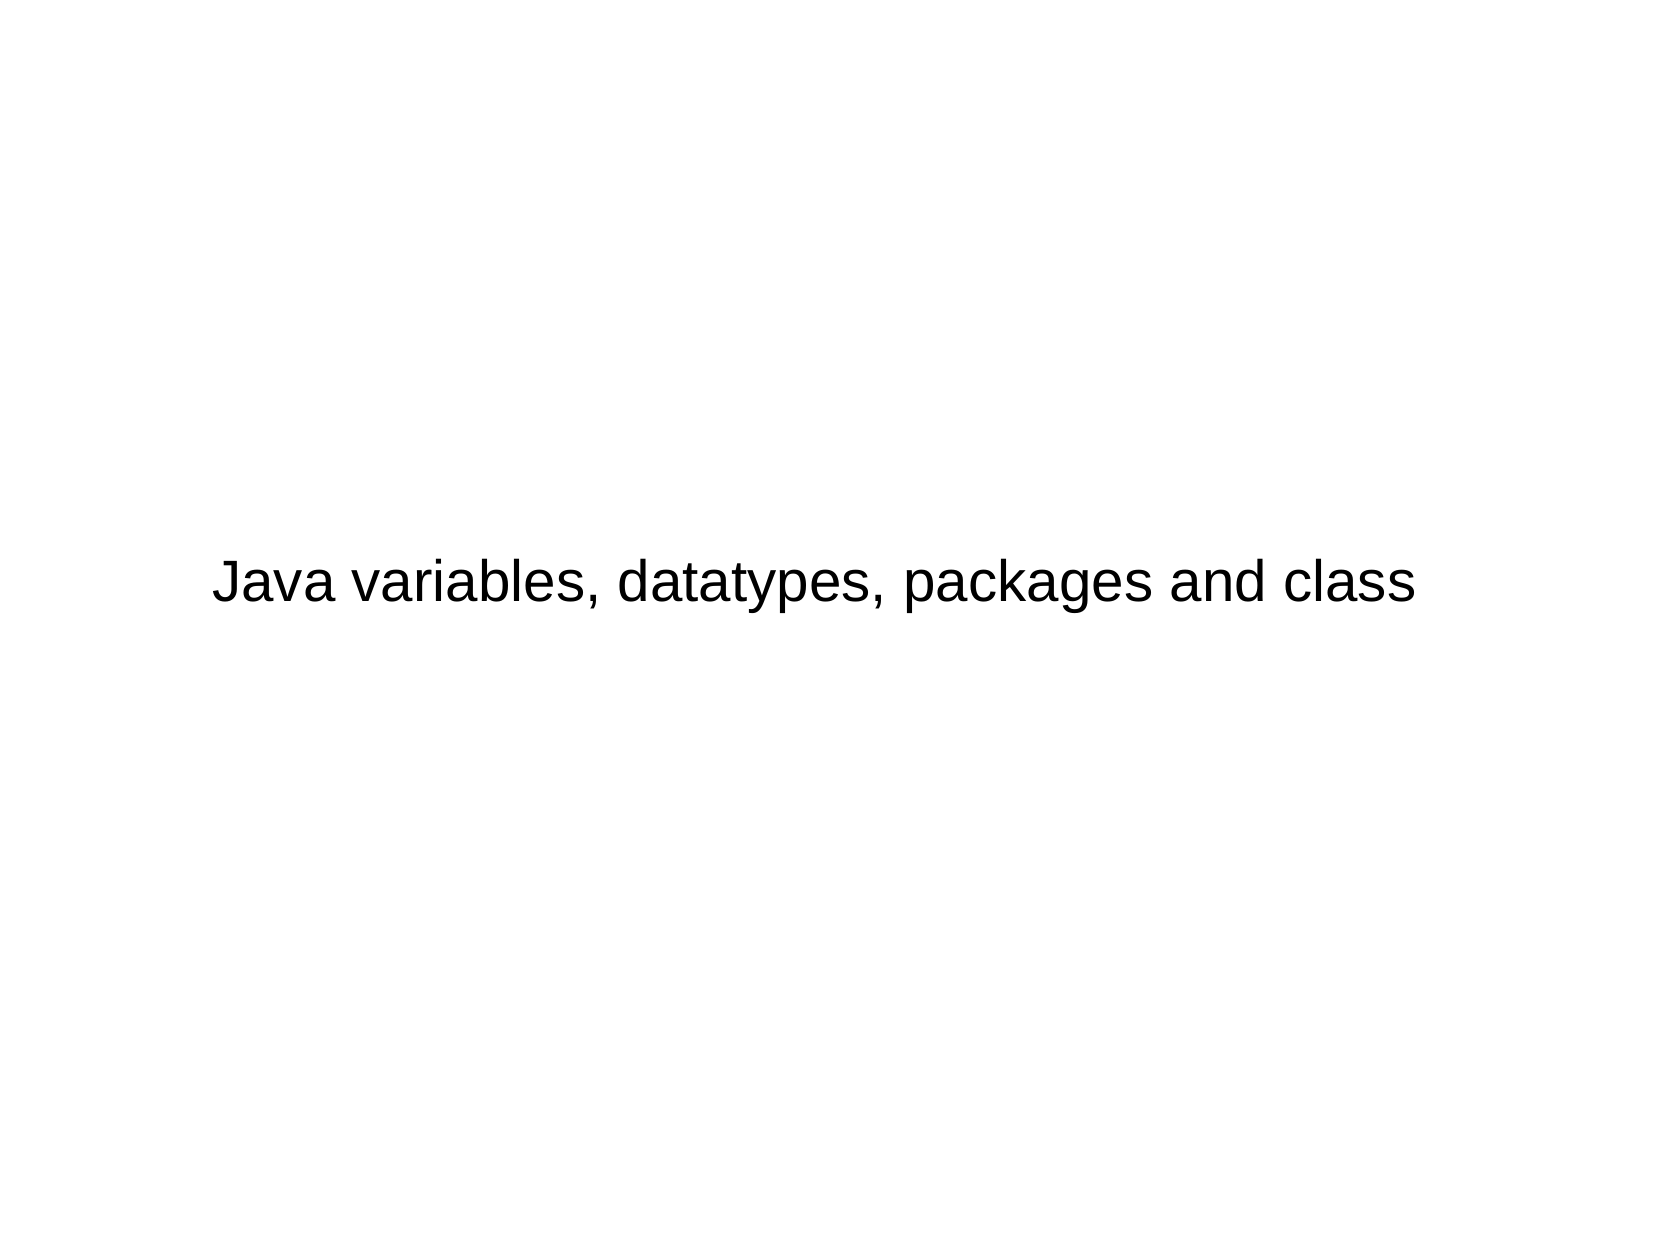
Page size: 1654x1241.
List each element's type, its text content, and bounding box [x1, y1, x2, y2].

title Java variables, datatypes, packages and class [70, 477, 1560, 686]
